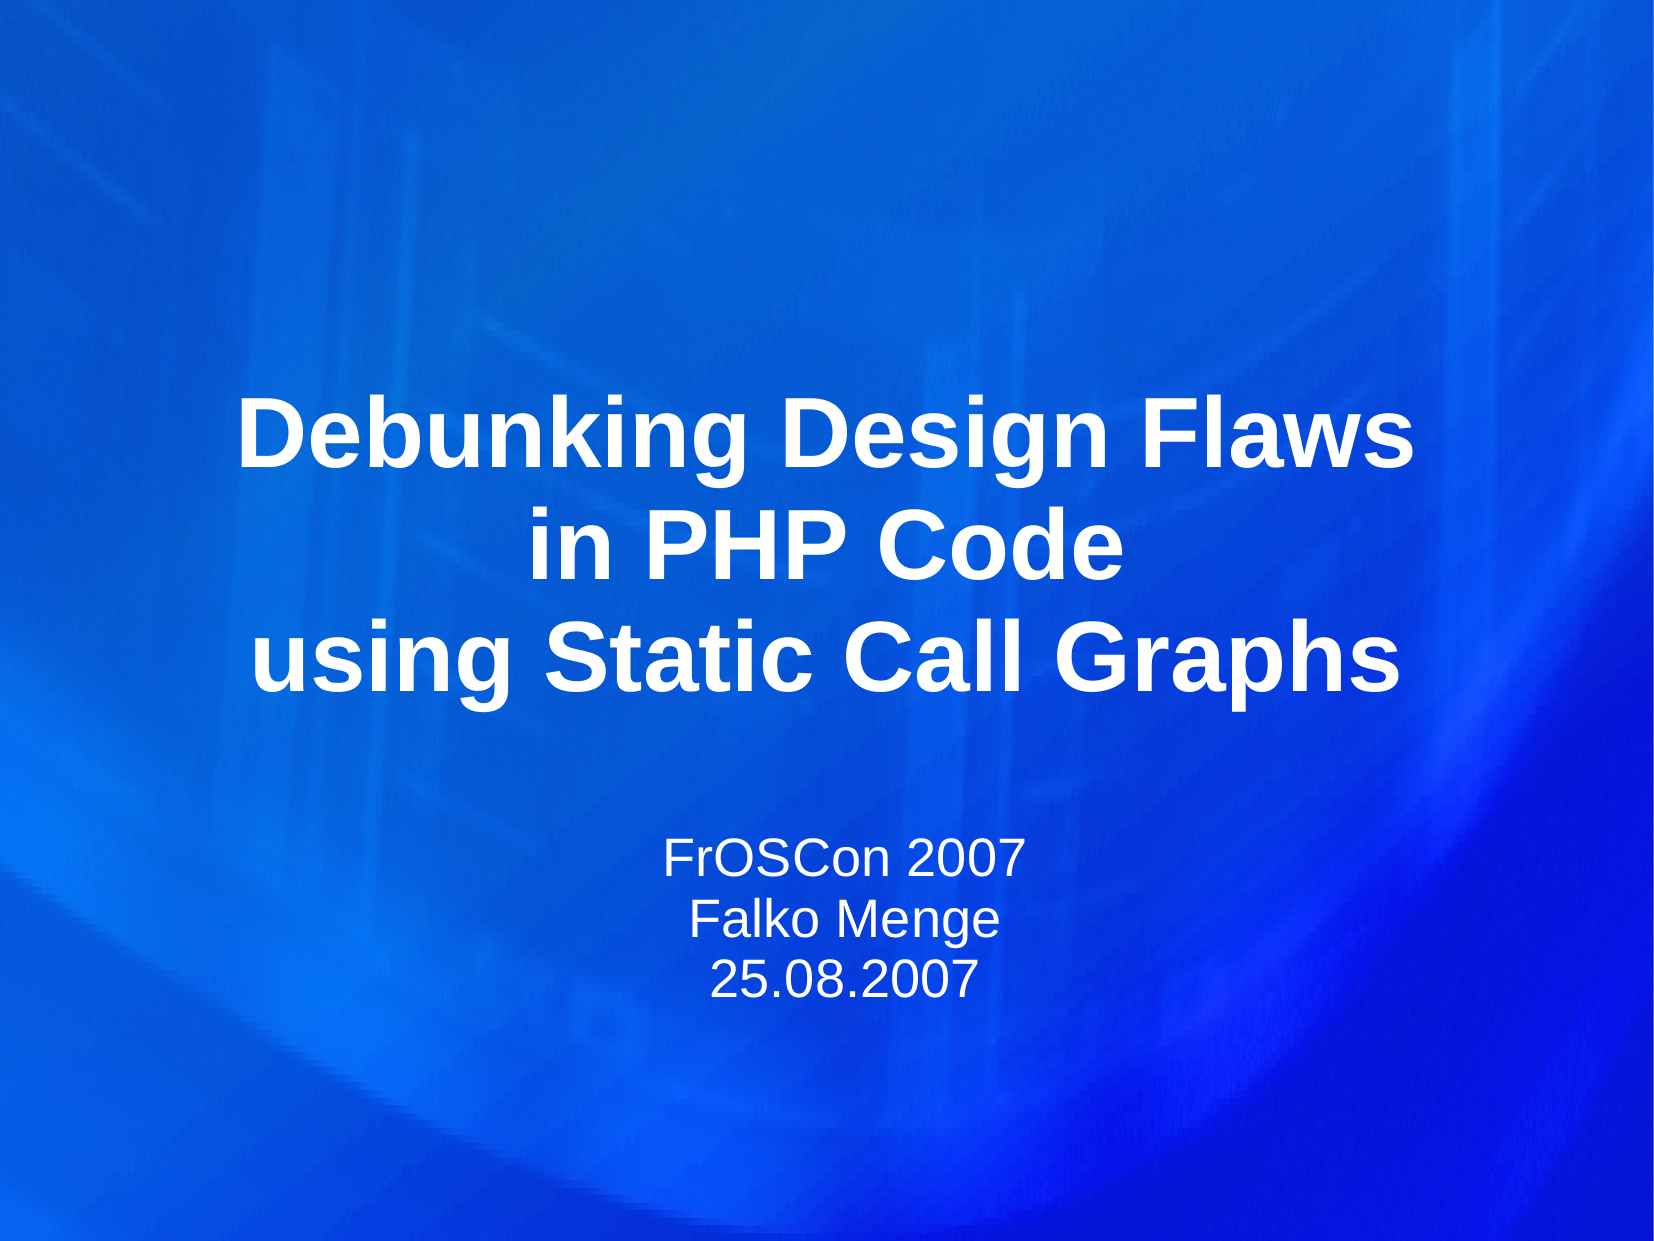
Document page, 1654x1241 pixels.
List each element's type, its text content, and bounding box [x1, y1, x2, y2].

picture [0, 0, 1654, 1241]
title Debunking Design Flaws in PHP Code using Static Call Graphs [120, 377, 1533, 713]
subtitle FrOSCon 2007 Falko Menge 25.08.2007 [121, 713, 1534, 1124]
